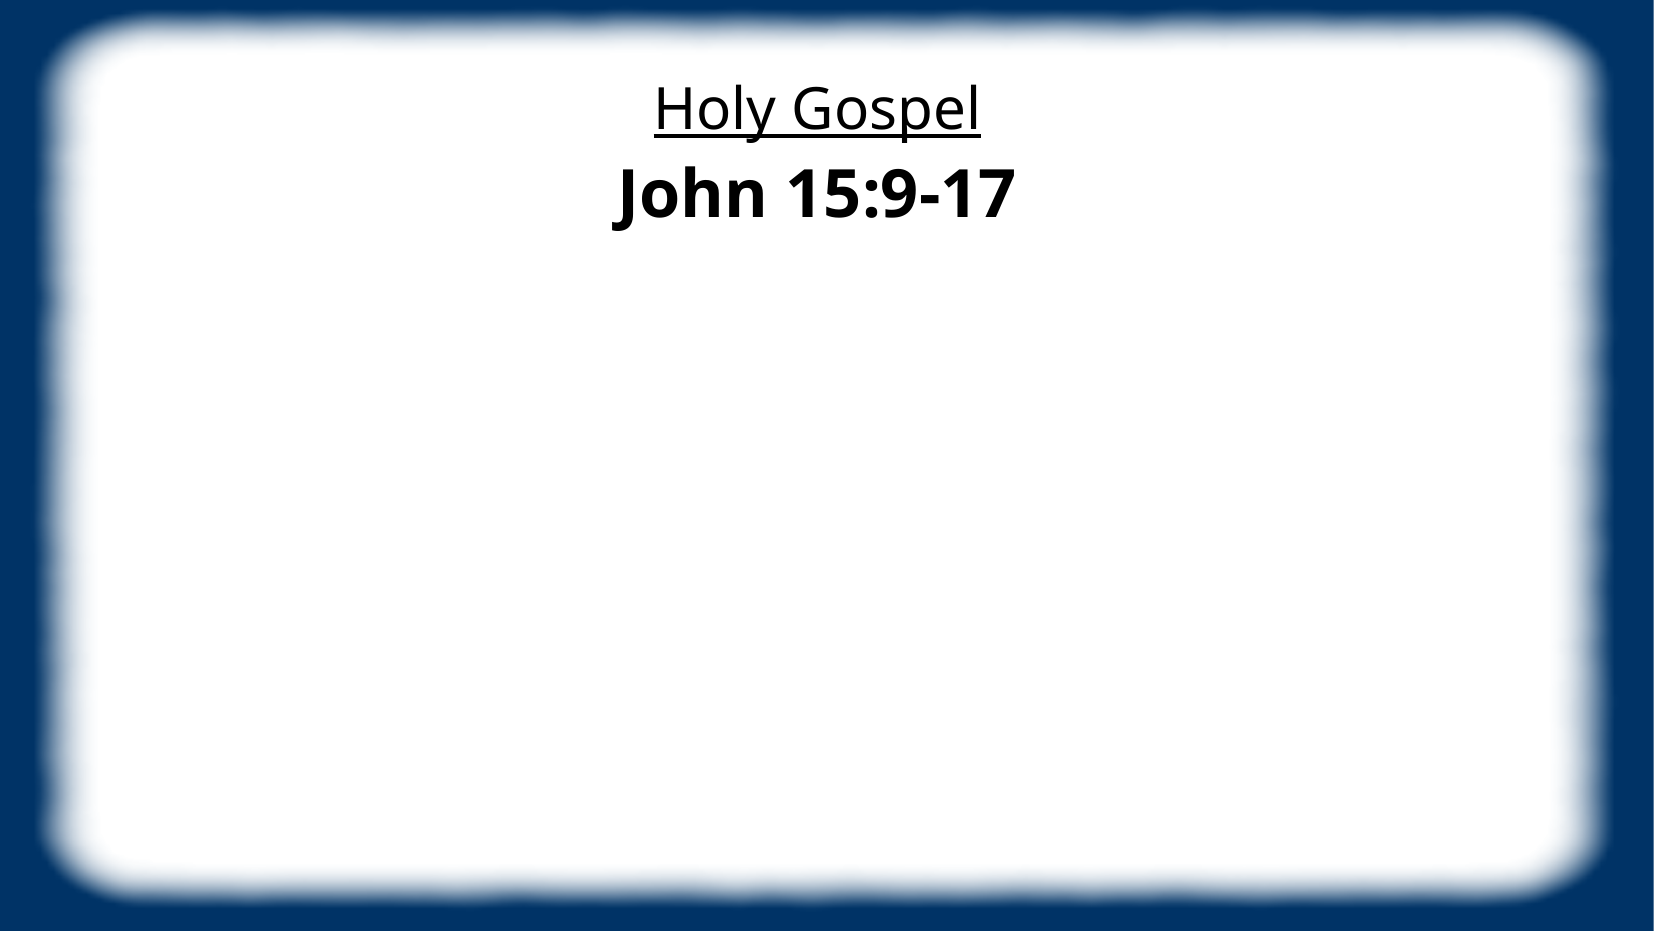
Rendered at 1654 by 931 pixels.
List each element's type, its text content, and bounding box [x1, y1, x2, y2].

text_box Holy Gospel John 15:9-17 [120, 60, 1516, 241]
picture [0, 0, 1654, 931]
